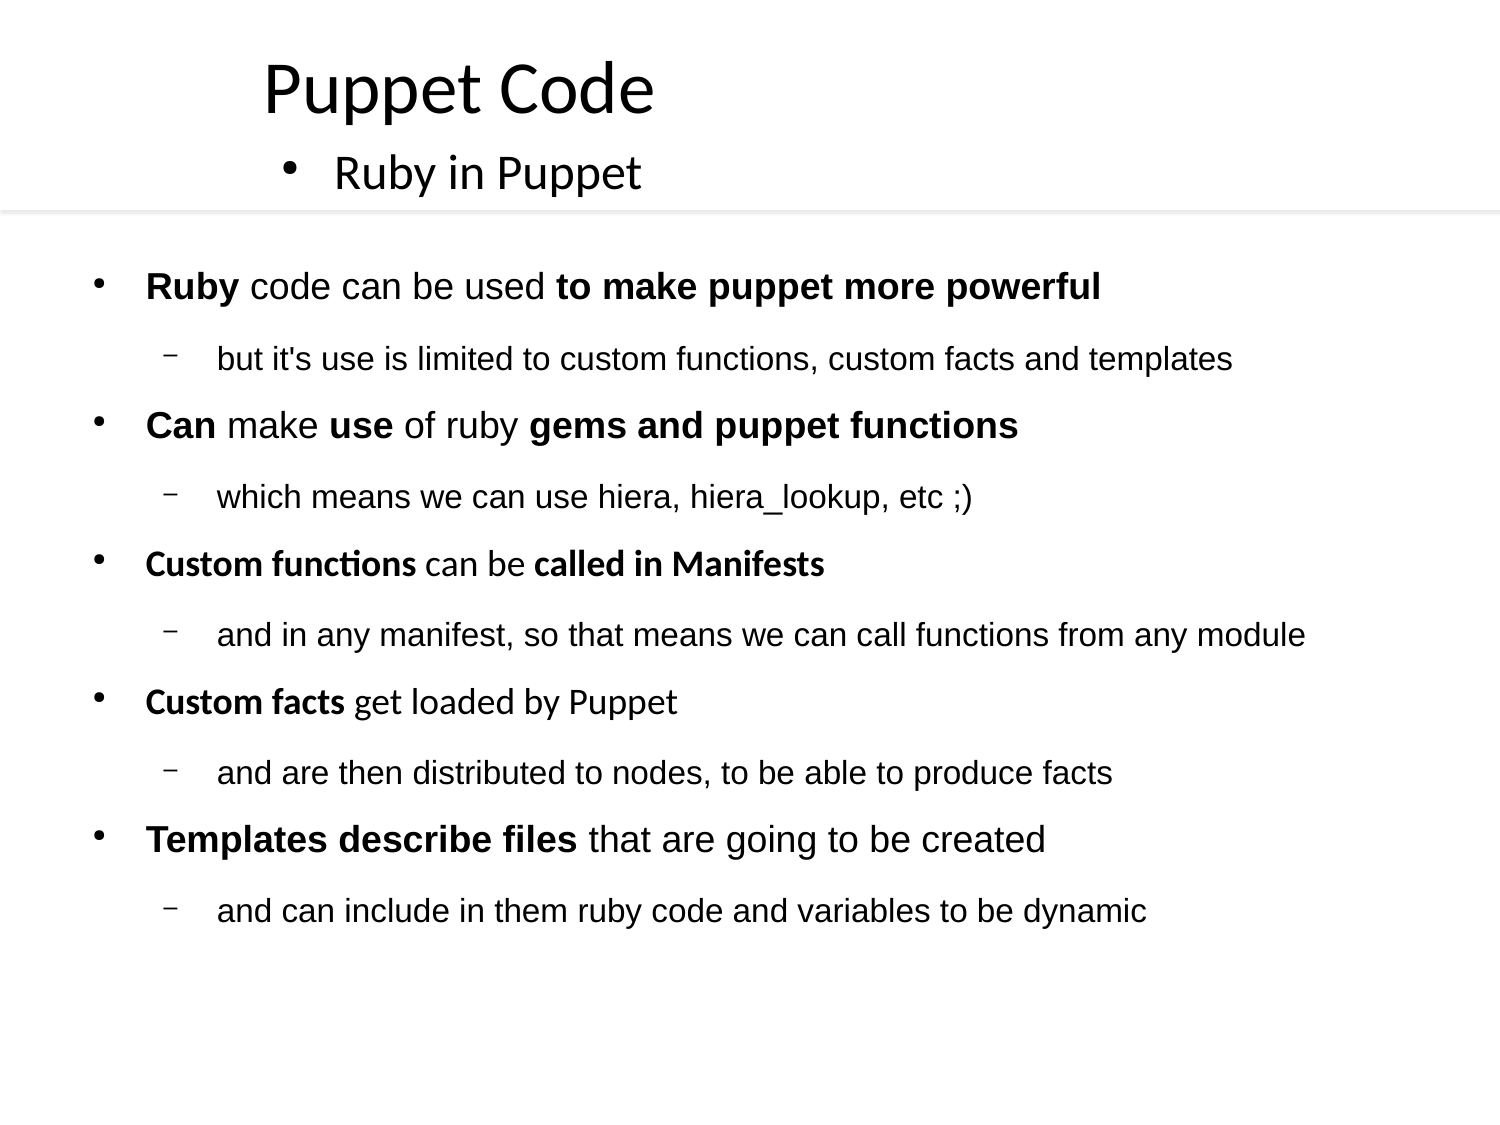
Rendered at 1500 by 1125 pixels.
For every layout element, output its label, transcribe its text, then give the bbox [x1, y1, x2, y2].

list Ruby code can be used to make puppet more powerful but it's use is limited to custom functions, custom facts and templates Can make use of ruby gems and puppet functions which means we can use hiera, hiera_lookup, etc ;) Custom functions can be called in Manifests and in any manifest, so that means we can call functions from any module Custom facts get loaded by Puppet and are then distributed to nodes, to be able to produce facts Templates describe files that are going to be created and can include in them ruby code and variables to be dynamic [75, 262, 1426, 1005]
list Ruby in Puppet [248, 139, 1355, 207]
picture [0, 210, 1500, 219]
title Puppet Code [248, 37, 1355, 129]
